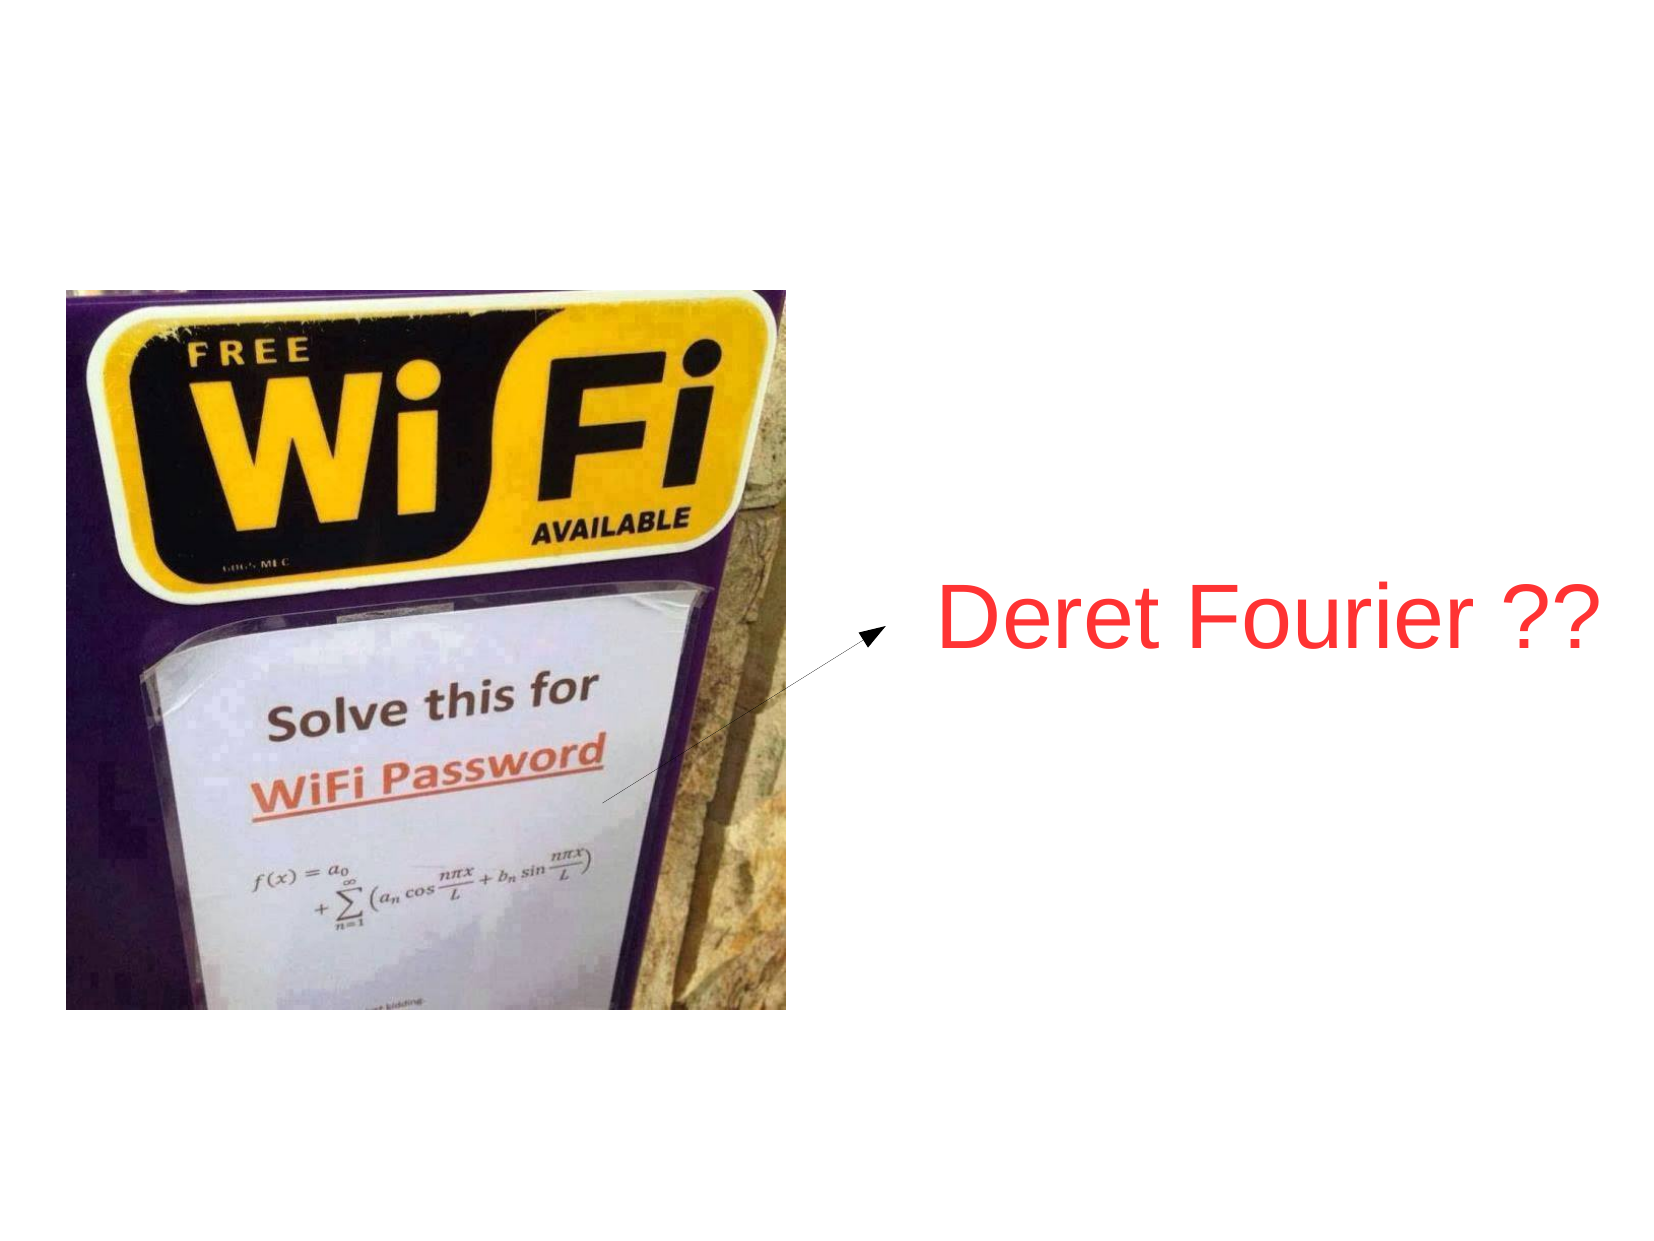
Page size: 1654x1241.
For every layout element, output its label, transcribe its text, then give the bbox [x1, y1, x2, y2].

title Deret Fourier ?? [885, 513, 1654, 721]
picture [66, 290, 786, 1010]
